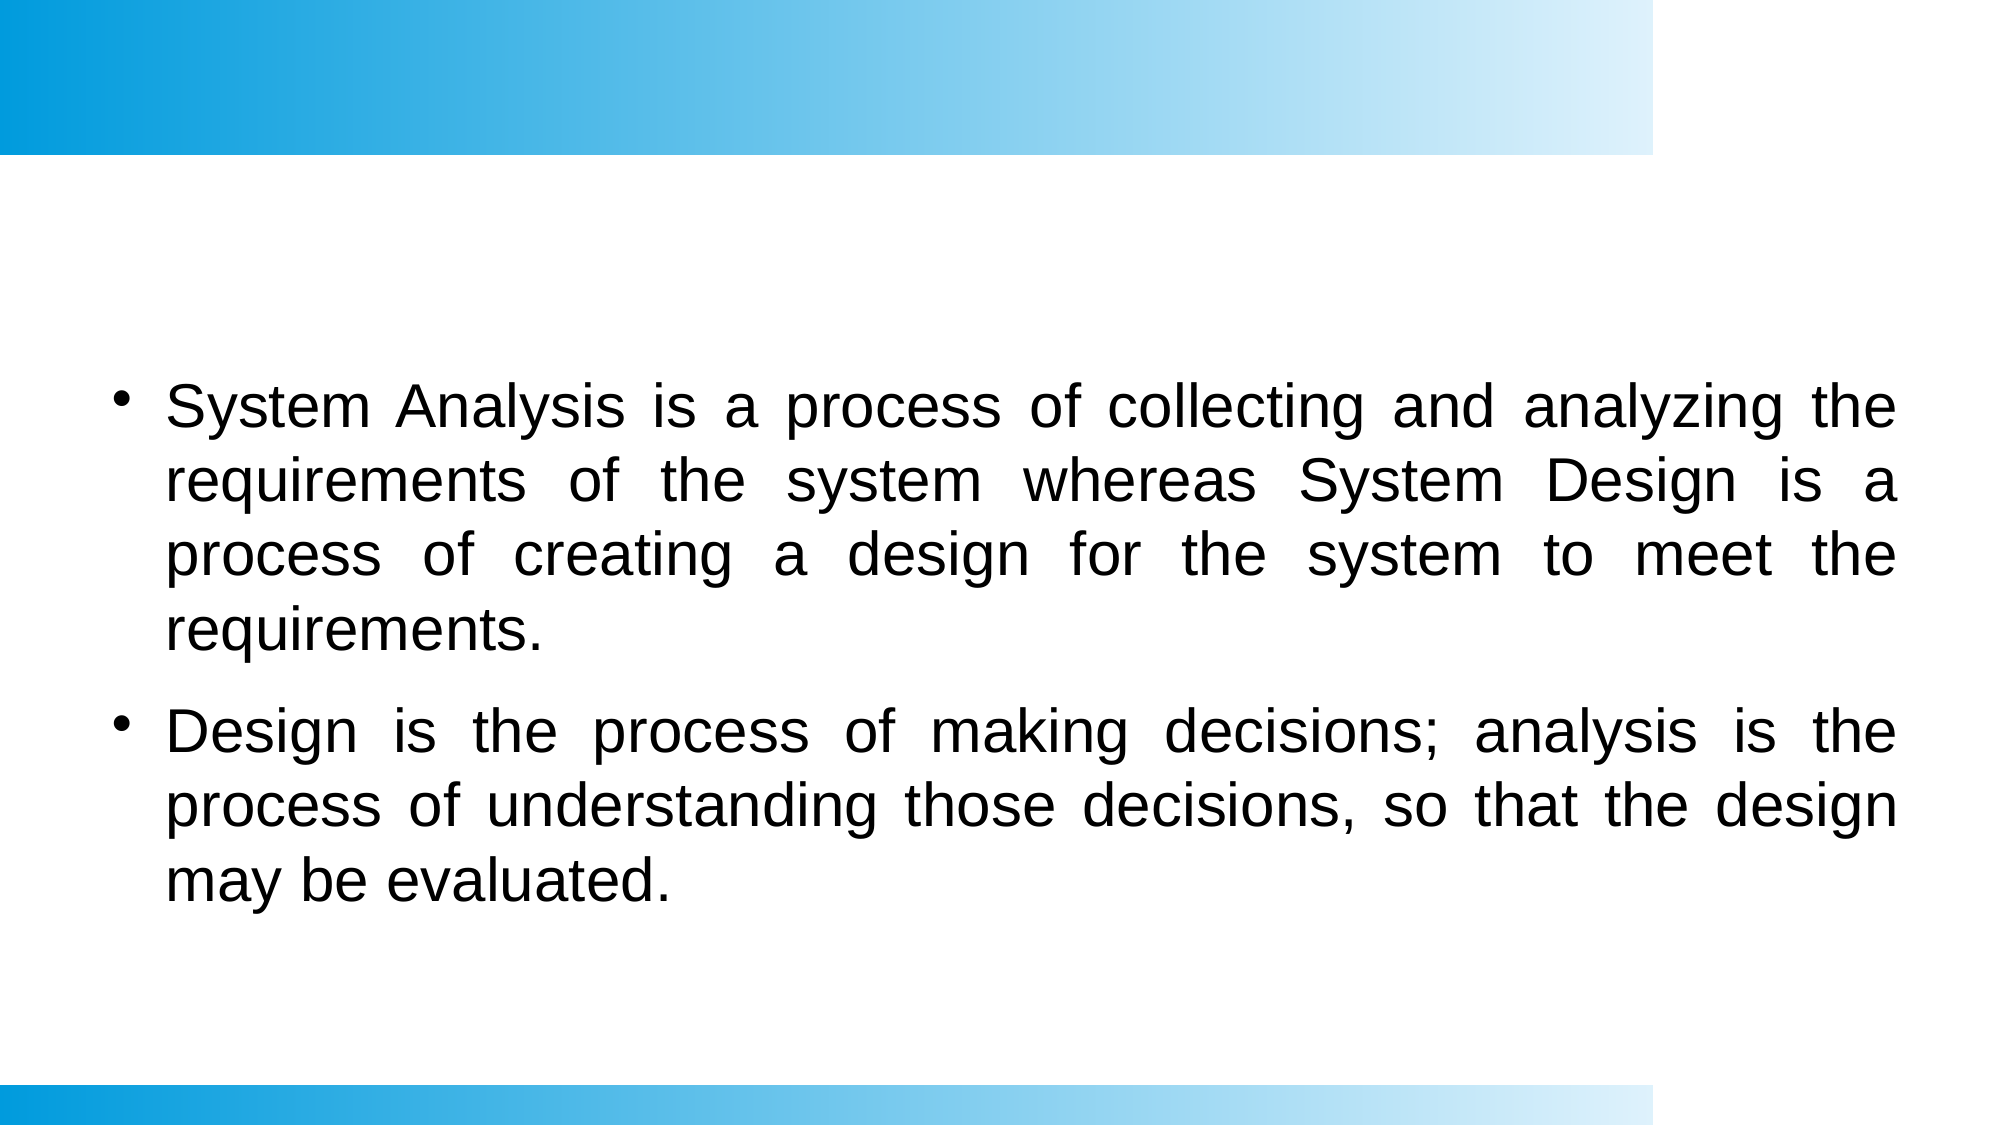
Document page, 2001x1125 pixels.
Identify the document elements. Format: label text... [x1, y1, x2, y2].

list System Analysis is a process of collecting and analyzing the requirements of the system whereas System Design is a process of creating a design for the system to meet the requirements. Design is the process of making decisions; analysis is the process of understanding those decisions, so that the design may be evaluated. [99, 263, 1900, 916]
